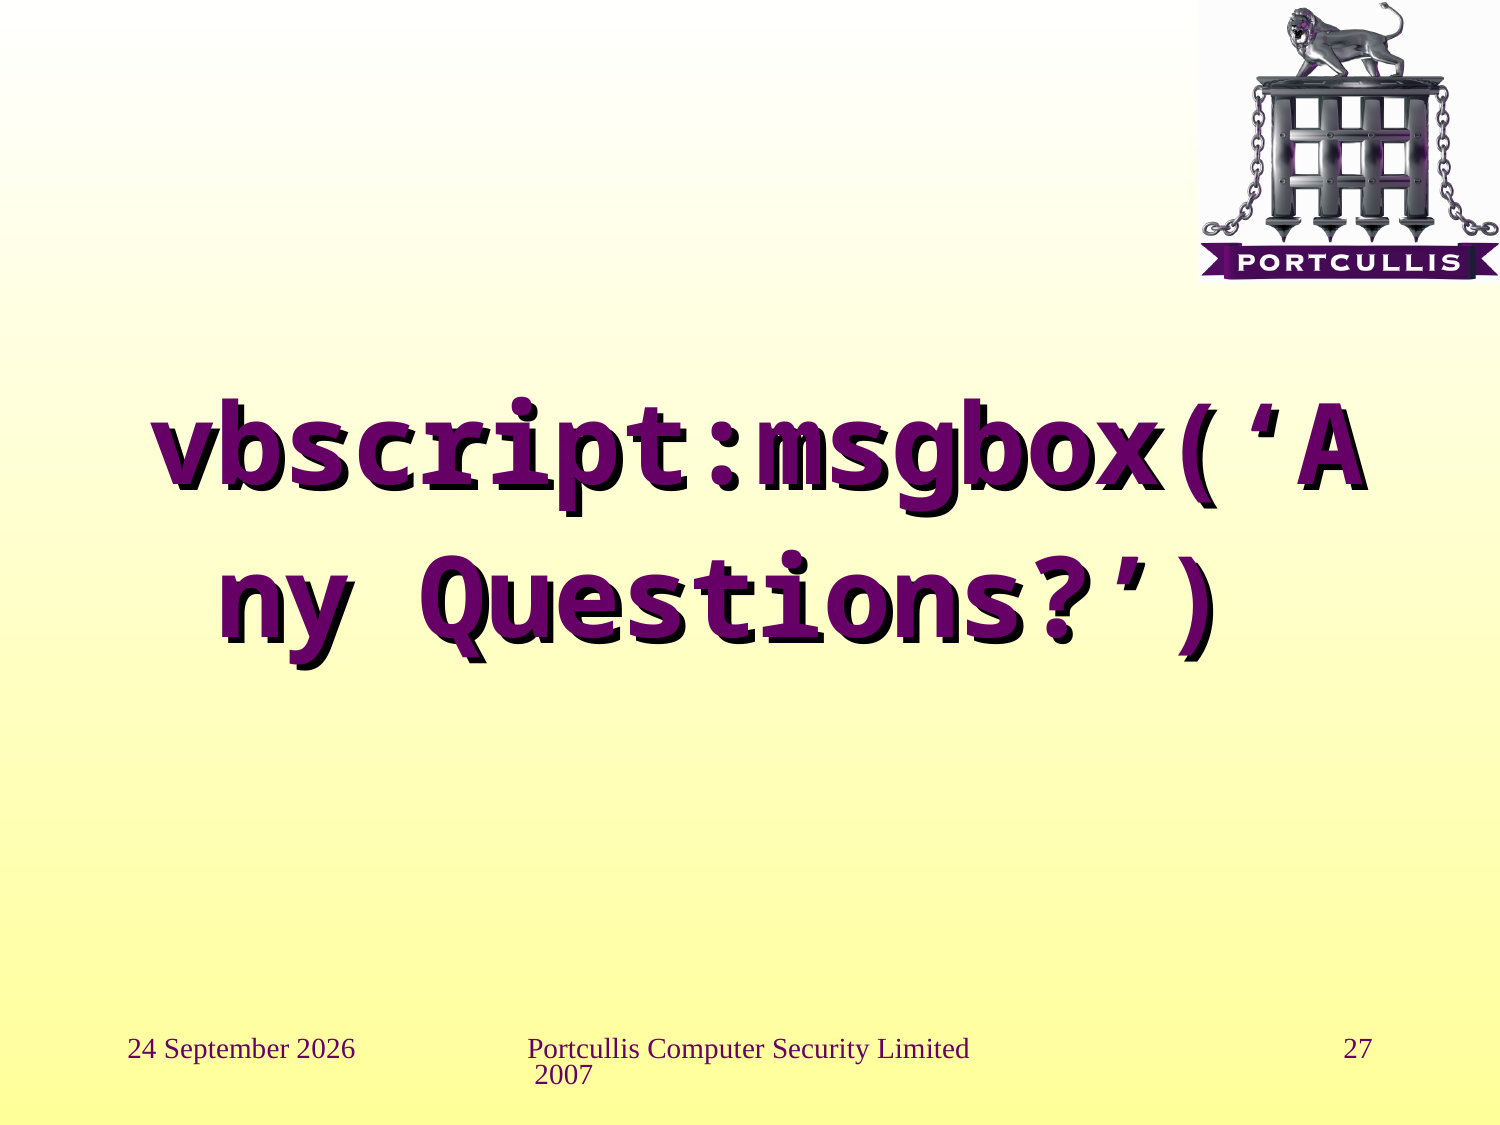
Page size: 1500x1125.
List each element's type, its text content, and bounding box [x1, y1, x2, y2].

title vbscript:msgbox(‘Any Questions?’) [125, 274, 1388, 913]
picture [1198, 0, 1500, 283]
